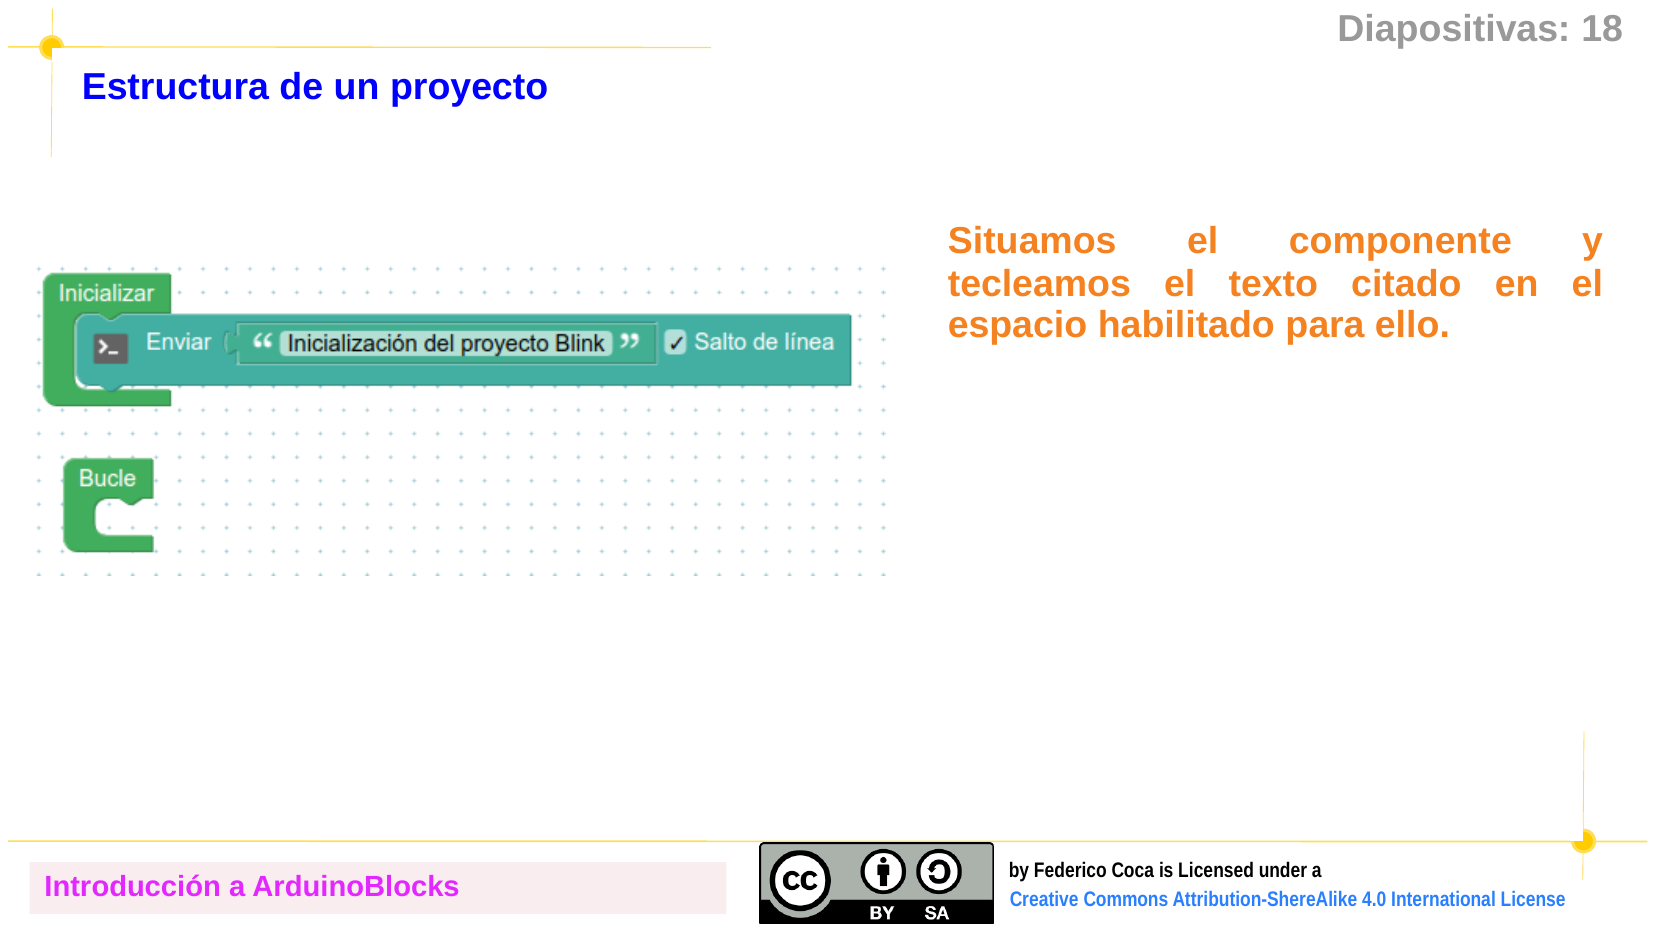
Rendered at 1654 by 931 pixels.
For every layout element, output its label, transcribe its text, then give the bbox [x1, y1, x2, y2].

text_box Estructura de un proyecto [67, 58, 1207, 116]
text_box Introducción a ArduinoBlocks [29, 862, 727, 915]
text_box Diapositivas: 18 [1322, 0, 1644, 57]
picture [29, 259, 886, 576]
text_box Situamos el componente y tecleamos el texto citado en el espacio habilitado para ello. [933, 212, 1619, 354]
